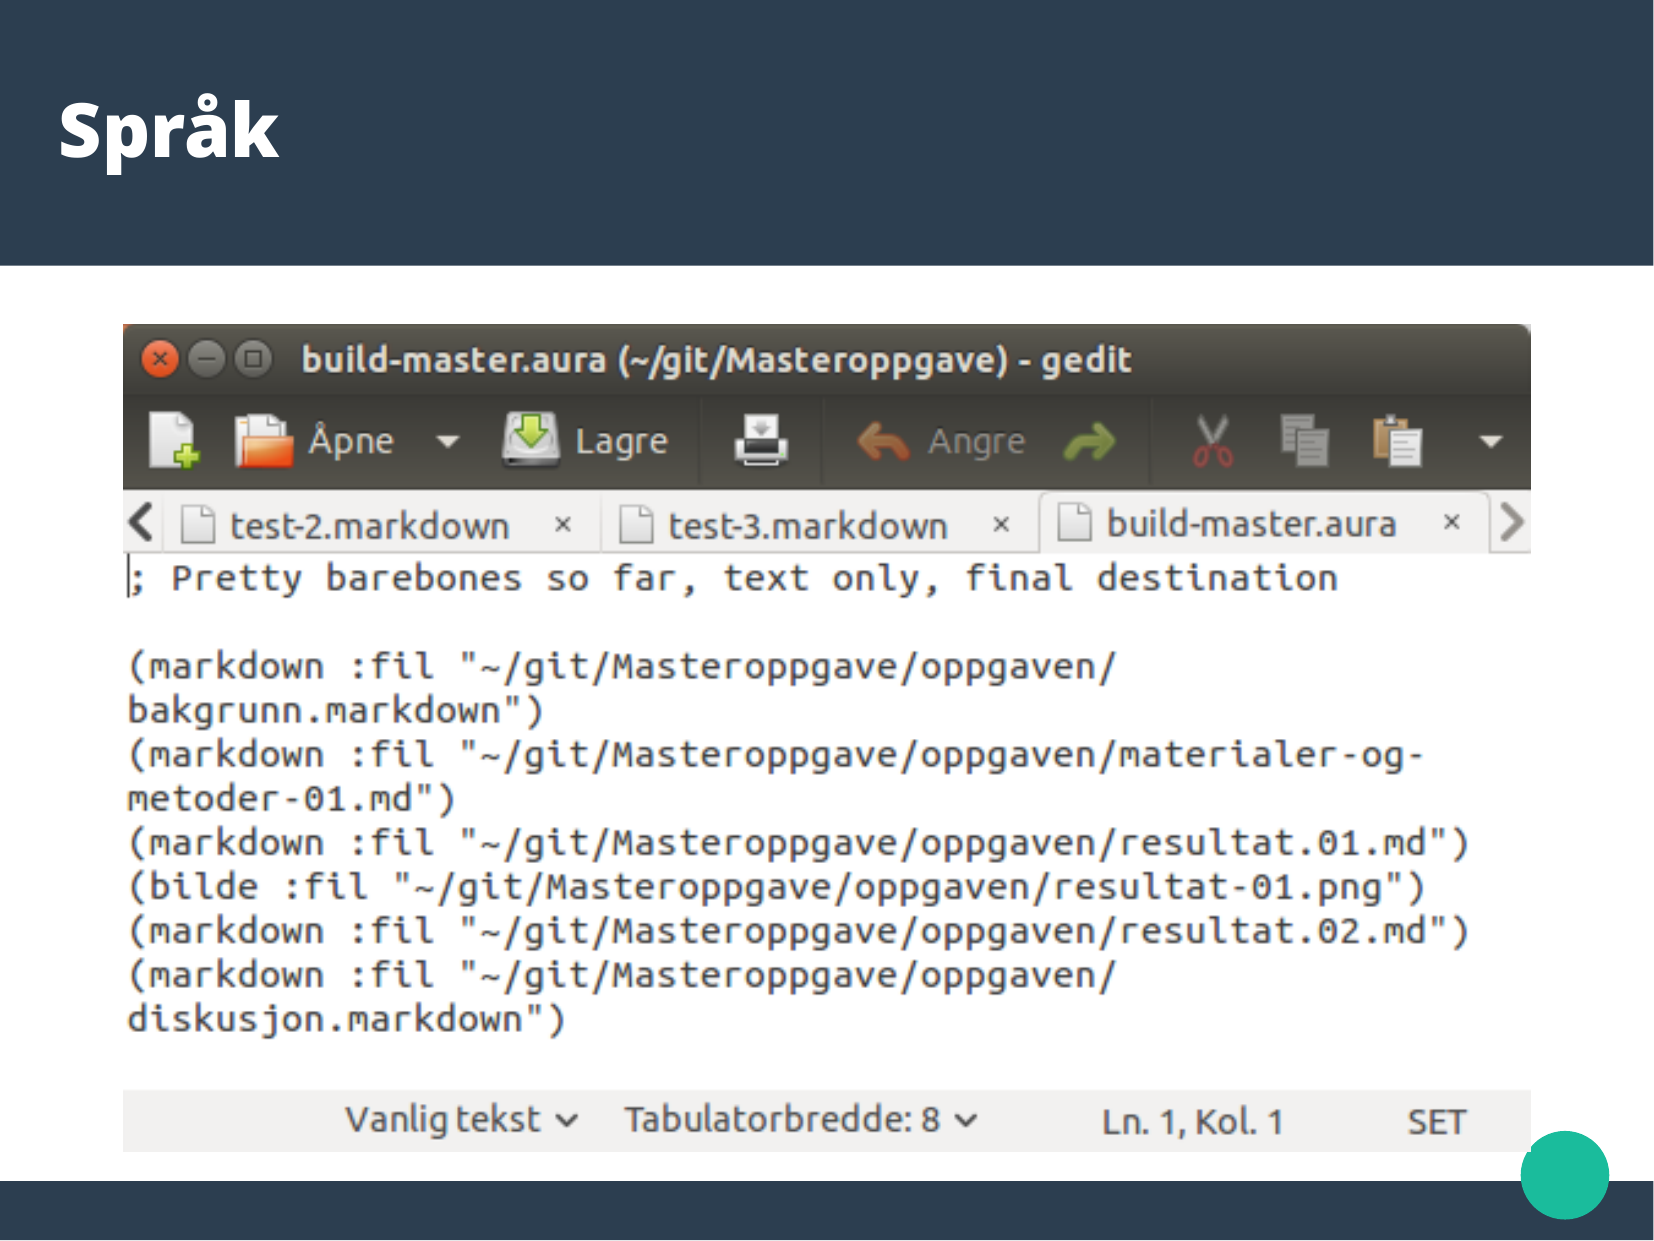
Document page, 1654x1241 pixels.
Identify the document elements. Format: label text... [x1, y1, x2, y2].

picture [123, 324, 1531, 1152]
title Språk [59, 49, 1595, 207]
